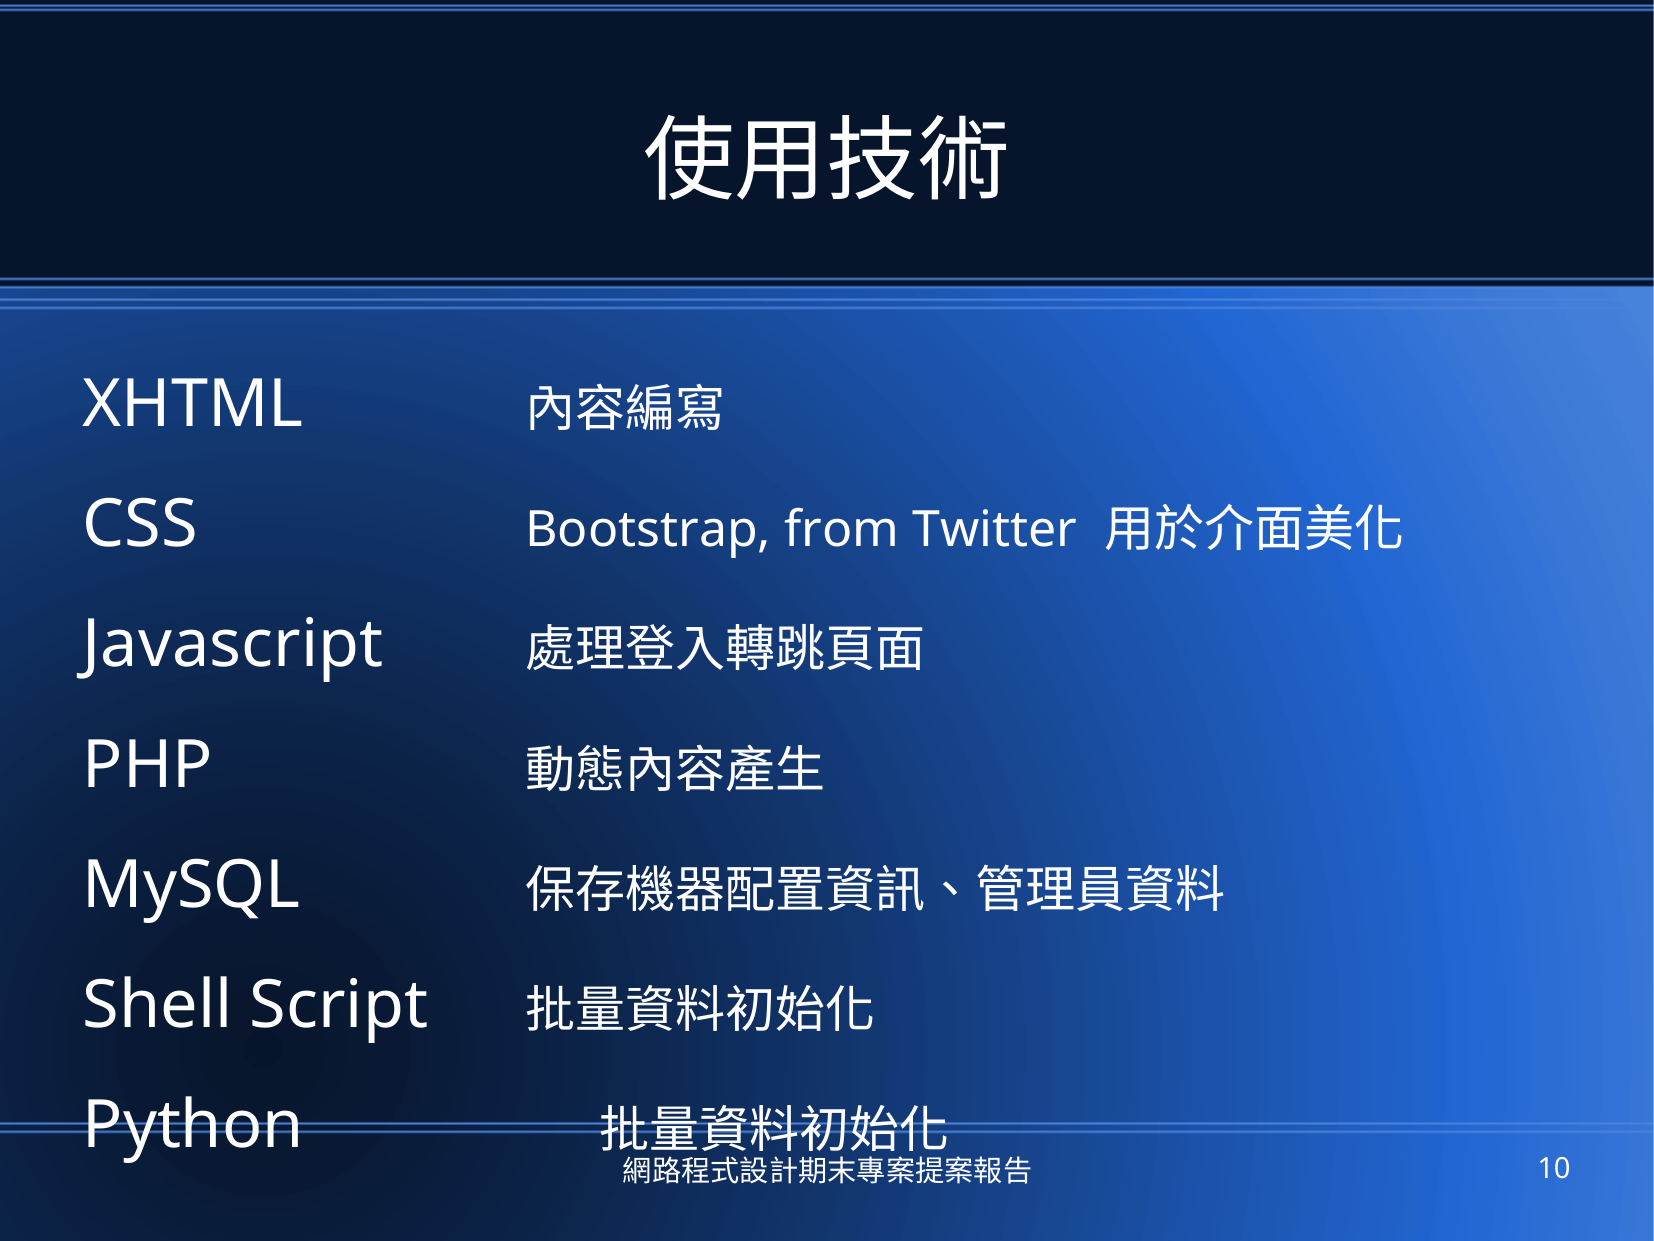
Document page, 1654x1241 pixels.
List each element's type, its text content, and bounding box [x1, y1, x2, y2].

title 使用技術 [82, 49, 1571, 257]
picture [0, 0, 1654, 1241]
list XHTML 內容編寫 CSS Bootstrap, from Twitter 用於介面美化 Javascript 處理登入轉跳頁面 PHP 動態內容產生 MySQL 保存機器配置資訊、管理員資料 Shell Script 批量資料初始化 Python 批量資料初始化 [82, 355, 1571, 1174]
